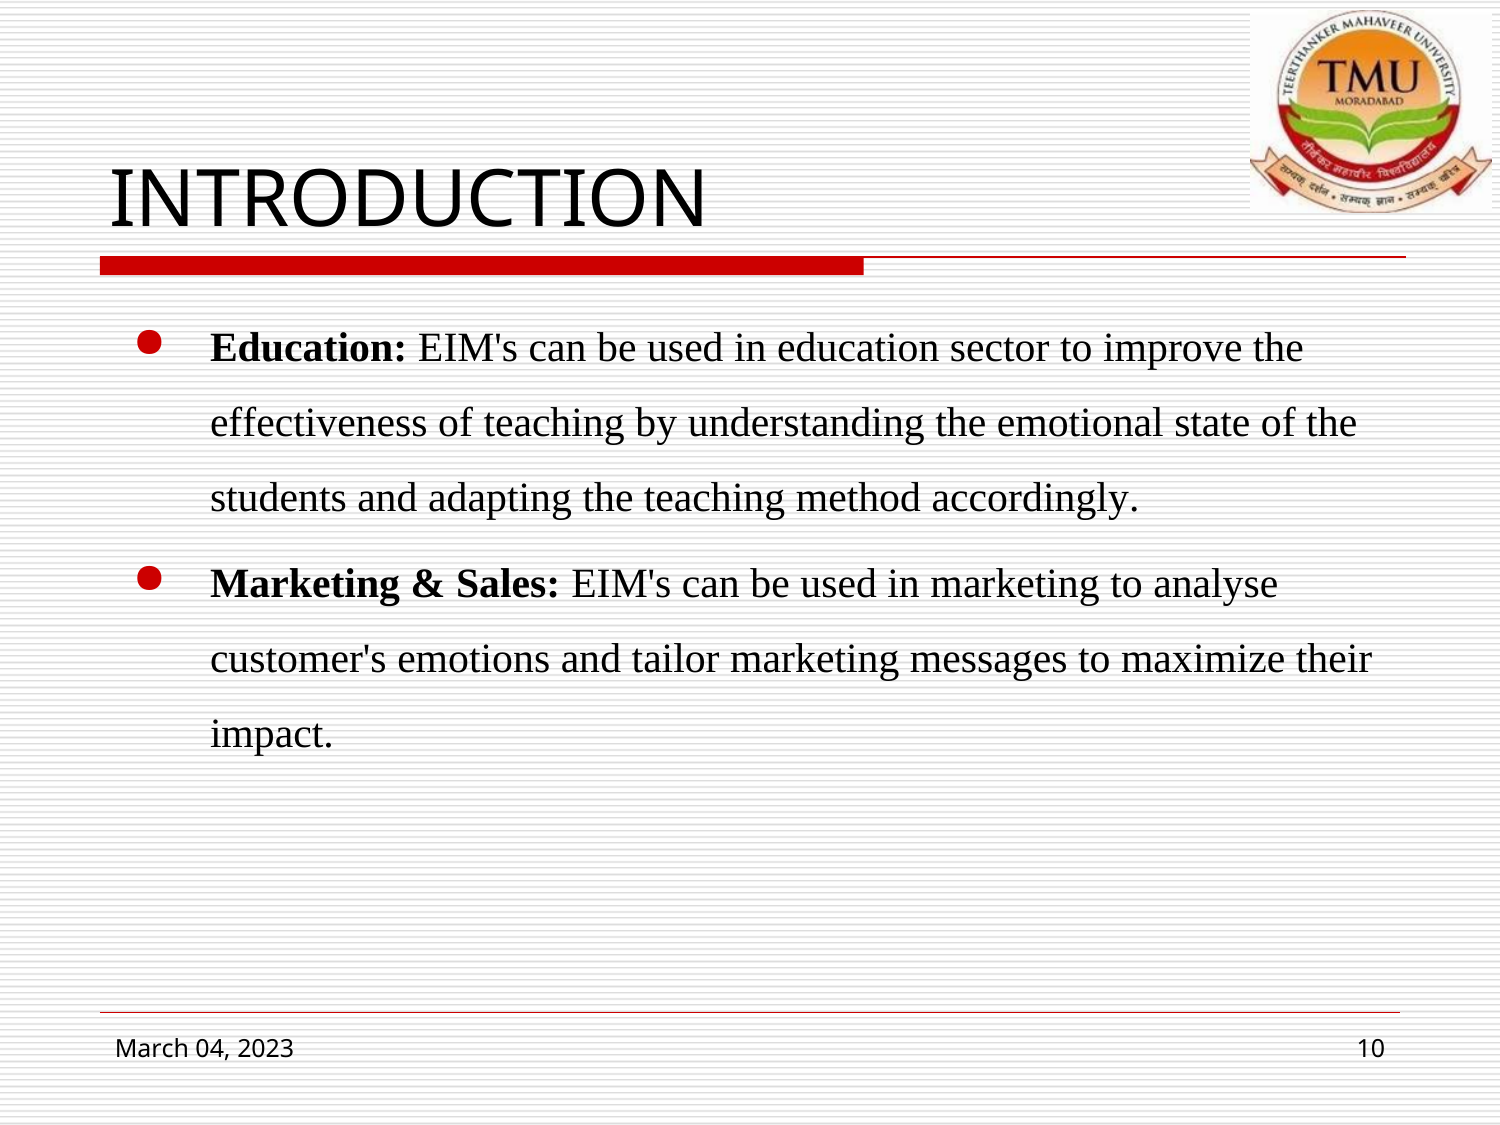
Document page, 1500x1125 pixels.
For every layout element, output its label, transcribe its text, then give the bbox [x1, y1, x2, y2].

text_box <number> [1074, 1024, 1401, 1103]
title INTRODUCTION [94, 50, 1407, 250]
text_box March 04, 2023 [99, 1024, 426, 1103]
picture [0, 0, 1500, 1125]
list Education: EIM's can be used in education sector to improve the effectiveness of teaching by understanding the emotional state of the students and adapting the teaching method accordingly. Marketing & Sales: EIM's can be used in marketing to analyse customer's emotions and tailor marketing messages to maximize their impact. [117, 287, 1426, 1038]
